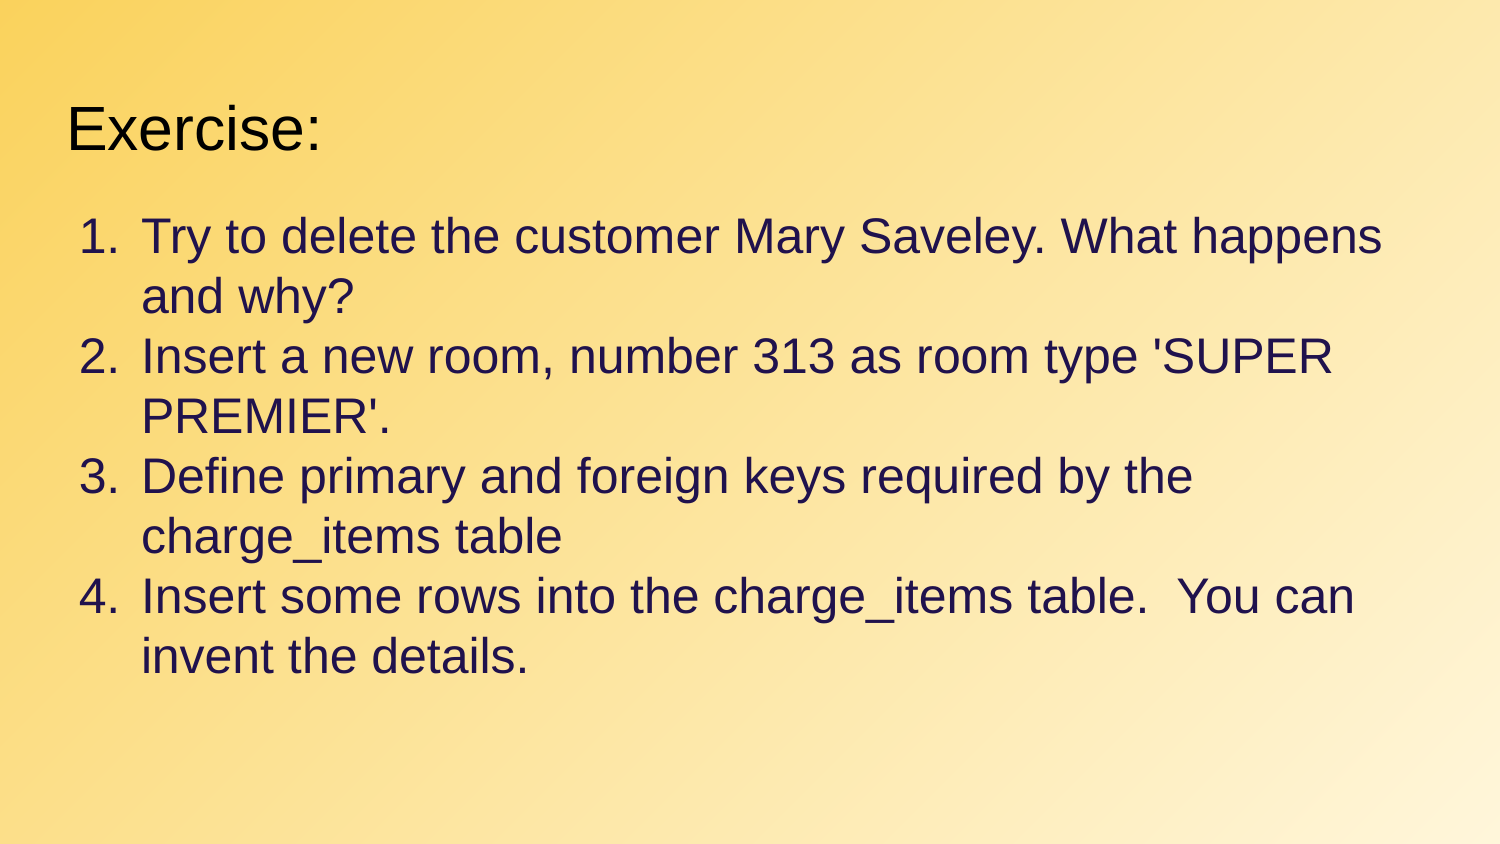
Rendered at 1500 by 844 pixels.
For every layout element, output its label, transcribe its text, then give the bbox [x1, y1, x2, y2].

title Exercise: [51, 72, 1449, 167]
list Try to delete the customer Mary Saveley. What happens and why? Insert a new room, number 313 as room type 'SUPER PREMIER'. Define primary and foreign keys required by the charge_items table Insert some rows into the charge_items table. You can invent the details. [51, 189, 1449, 750]
